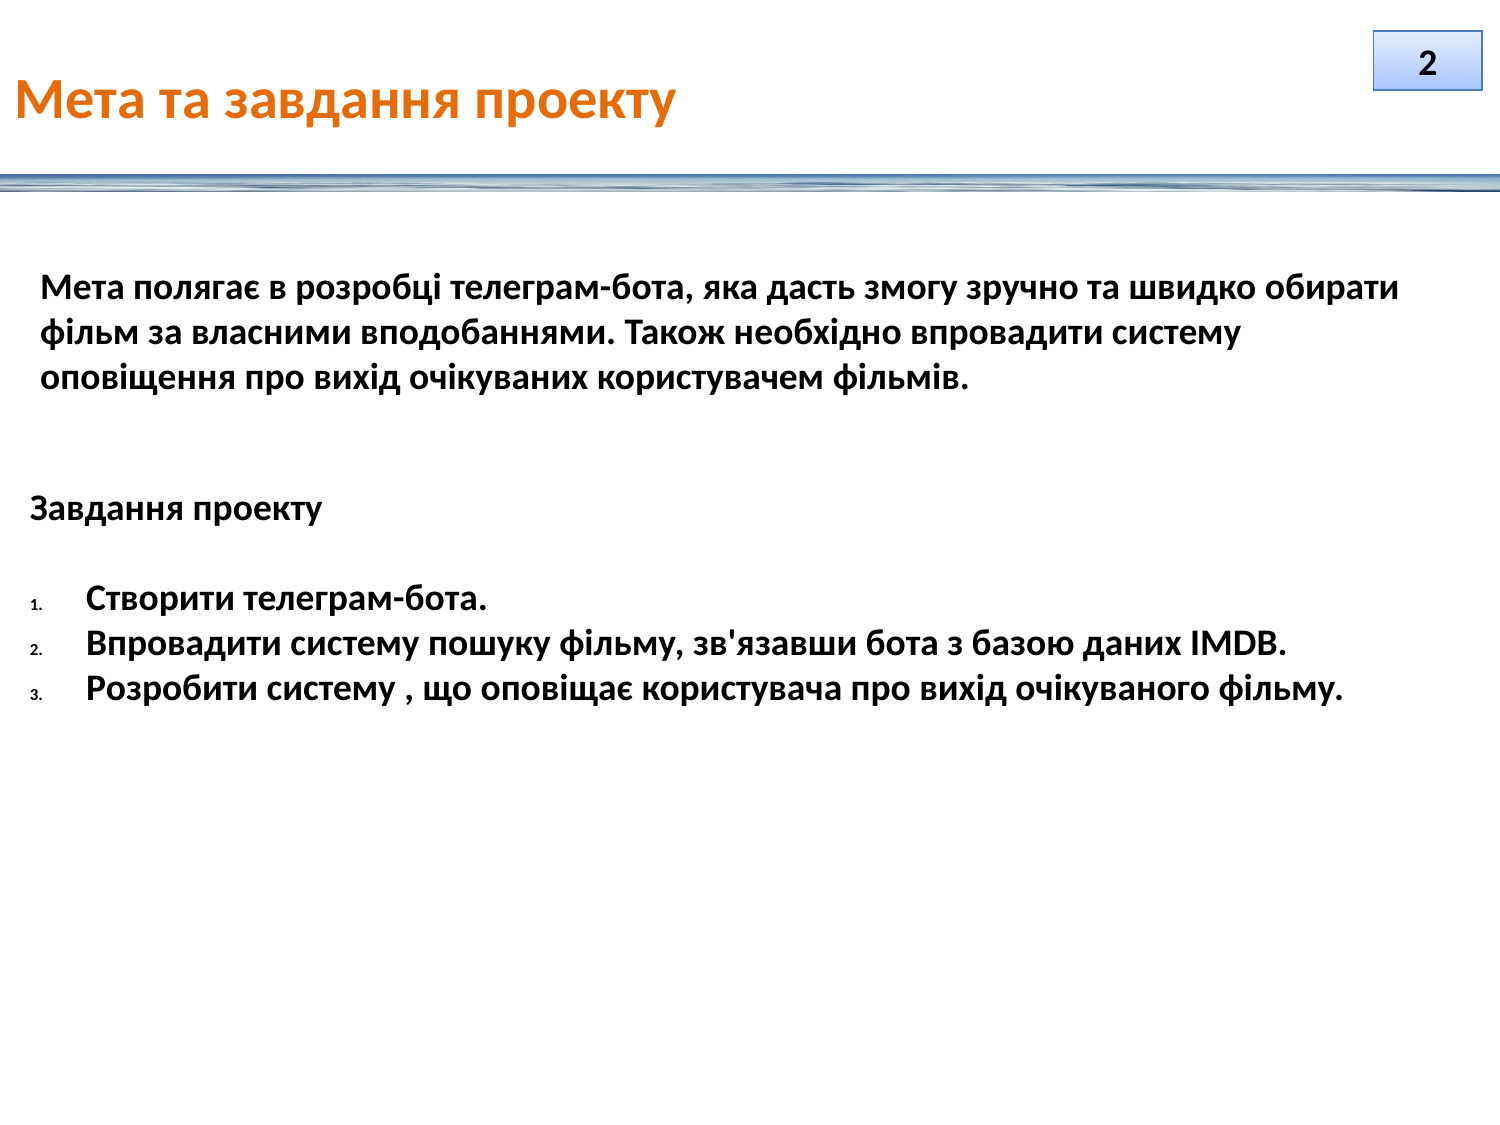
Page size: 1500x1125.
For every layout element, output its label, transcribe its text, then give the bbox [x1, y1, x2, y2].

text_box Мета та завдання проекту [0, 31, 1353, 160]
text_box Мета полягає в розробці телеграм-бота, яка дасть змогу зручно та швидко обирати фільм за власними вподобаннями. Також необхідно впровадити систему оповіщення про вихід очікуваних користувачем фільмів. [25, 254, 1425, 410]
picture [0, 174, 1500, 192]
text_box Завдання проекту Створити телеграм-бота. Впровадити систему пошуку фільму, зв'язавши бота з базою даних IMDB. Розробити систему , що оповіщає користувача про вихід очікуваного фільму. [14, 475, 1410, 1005]
text_box 2 [1373, 30, 1483, 90]
